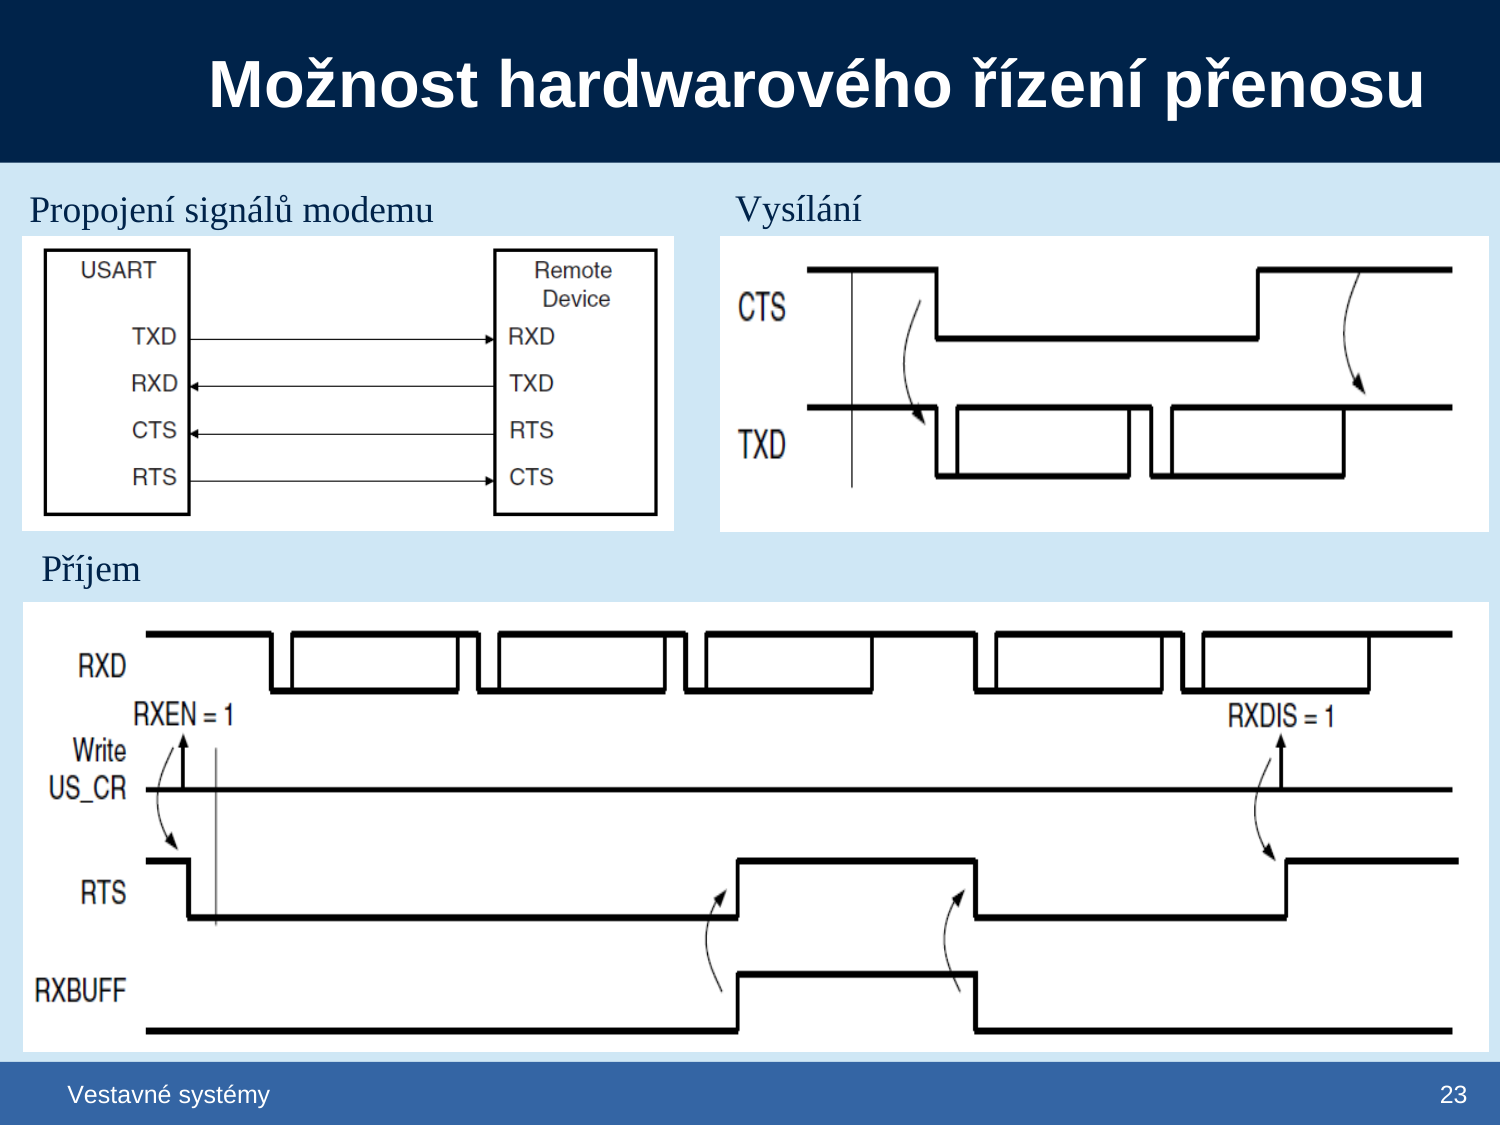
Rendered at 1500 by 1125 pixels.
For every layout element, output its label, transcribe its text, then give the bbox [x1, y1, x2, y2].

picture [22, 236, 674, 531]
text_box Propojení signálů modemu [14, 177, 449, 237]
title Možnost hardwarového řízení přenosu [47, 0, 1443, 164]
text_box Příjem [26, 536, 157, 597]
picture [23, 602, 1489, 1052]
text_box Vysílání [720, 176, 878, 237]
picture [720, 236, 1489, 532]
